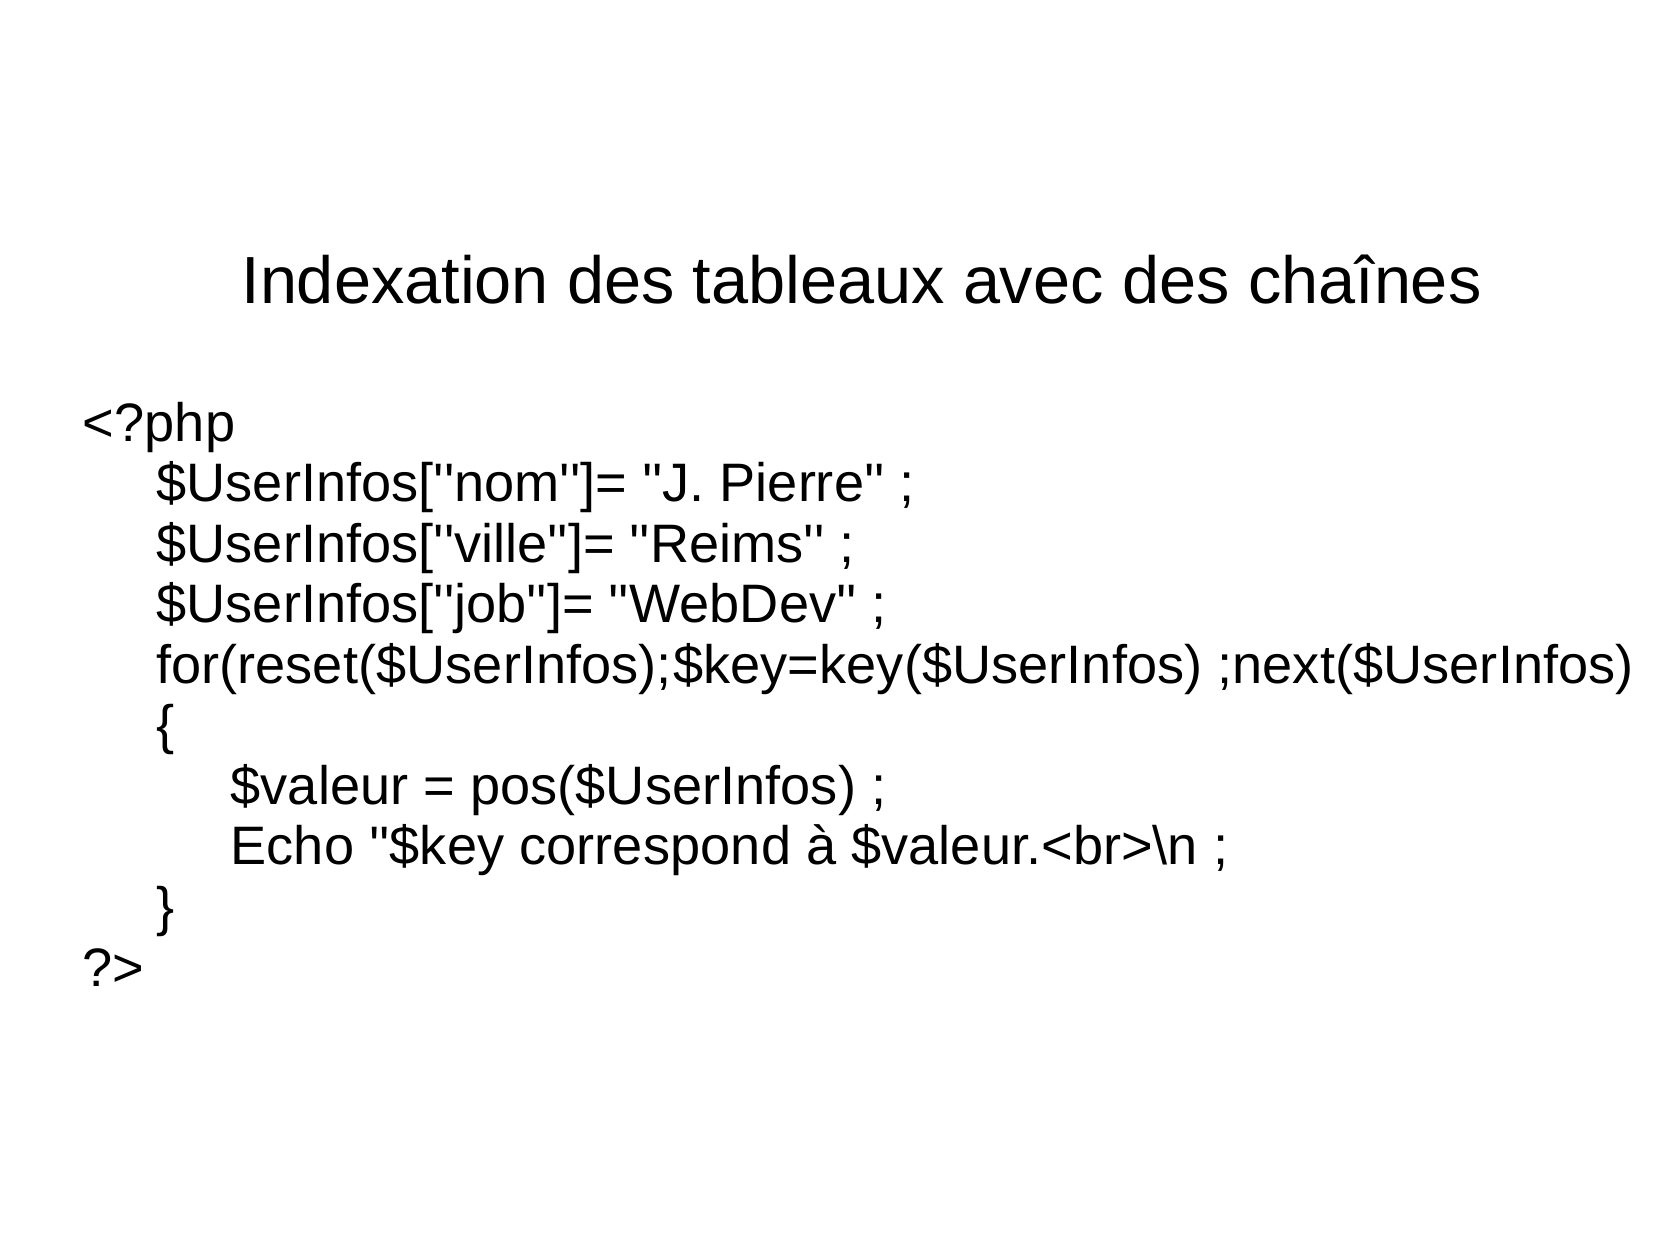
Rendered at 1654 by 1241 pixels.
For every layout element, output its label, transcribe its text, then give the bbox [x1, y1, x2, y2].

subtitle Indexation des tableaux avec des chaînes <?php $UserInfos[''nom'']= ''J. Pierre'' ; $UserInfos[''ville'']= ''Reims'' ; $UserInfos[''job'']= ''WebDev'' ; for(reset($UserInfos); $key=key($UserInfos) ;next($UserInfos) { $valeur = pos($UserInfos) ; Echo ''$key correspond à $valeur.<br>\n ; } ?> [82, 35, 1642, 1205]
